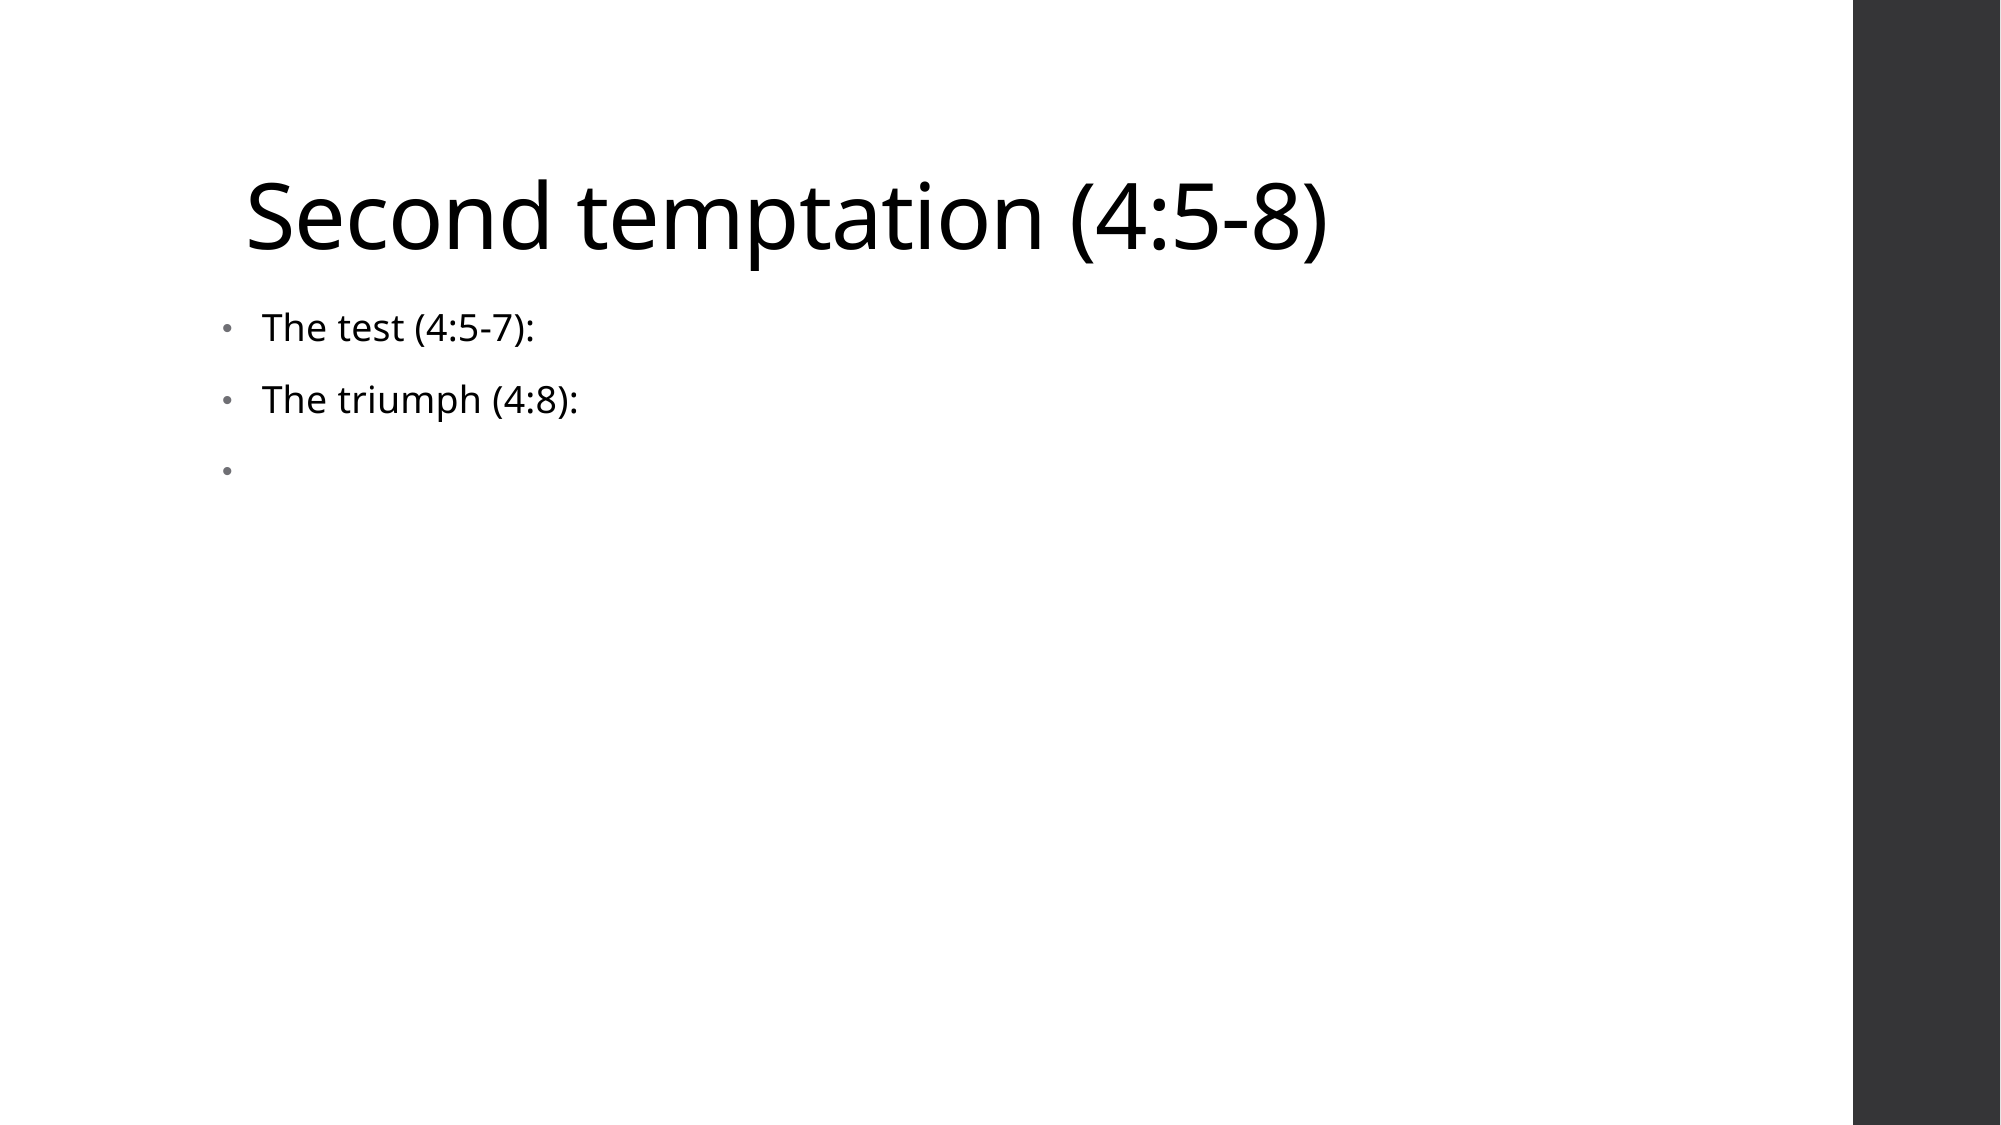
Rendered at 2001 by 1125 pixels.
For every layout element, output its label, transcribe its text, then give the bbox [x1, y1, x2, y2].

list The test (4:5-7): The triumph (4:8): [206, 299, 1617, 1014]
title Second temptation (4:5-8) [206, 60, 1797, 278]
